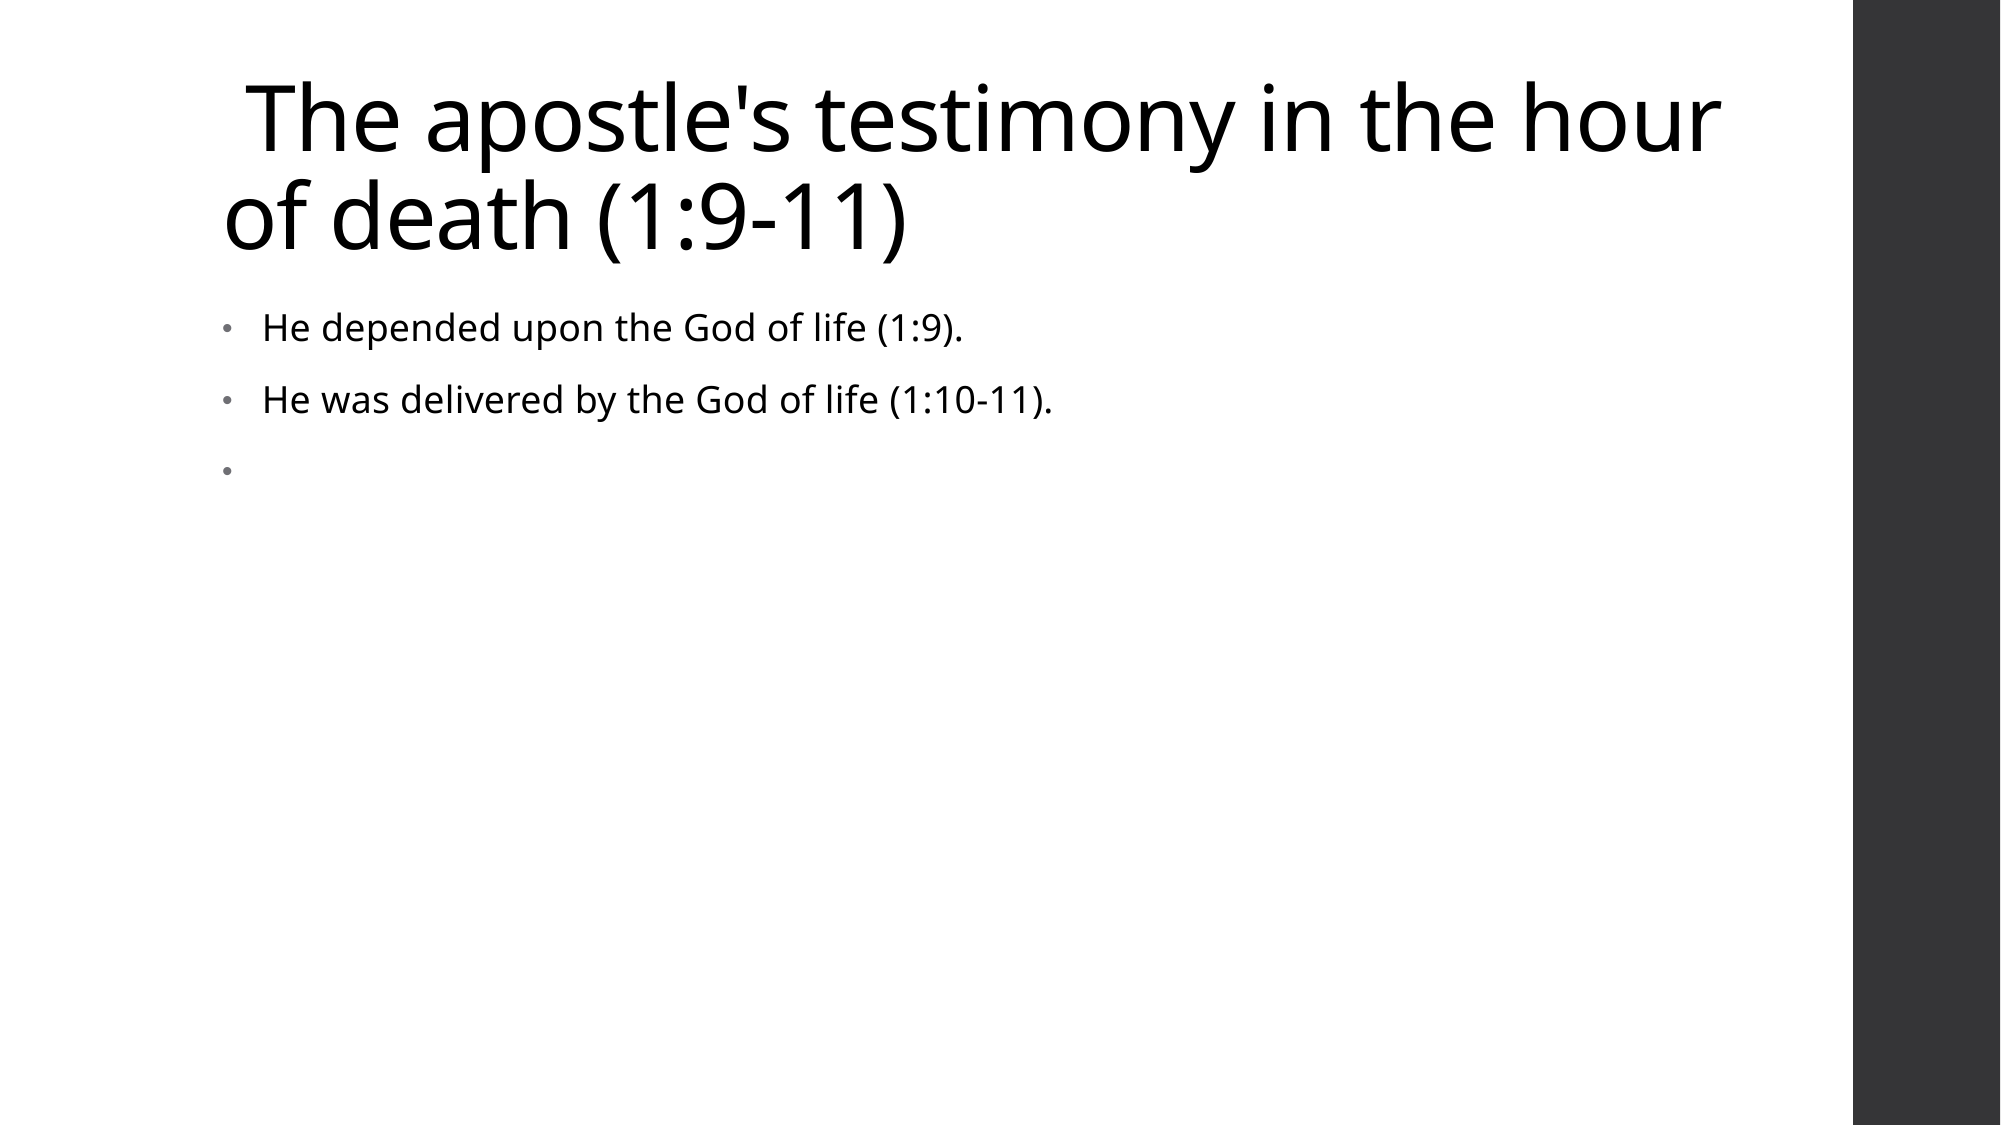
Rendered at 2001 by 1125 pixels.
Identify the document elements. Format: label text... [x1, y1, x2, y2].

list He depended upon the God of life (1:9). He was delivered by the God of life (1:10-11). [206, 299, 1617, 1014]
title The apostle's testimony in the hour of death (1:9-11) [206, 60, 1797, 278]
